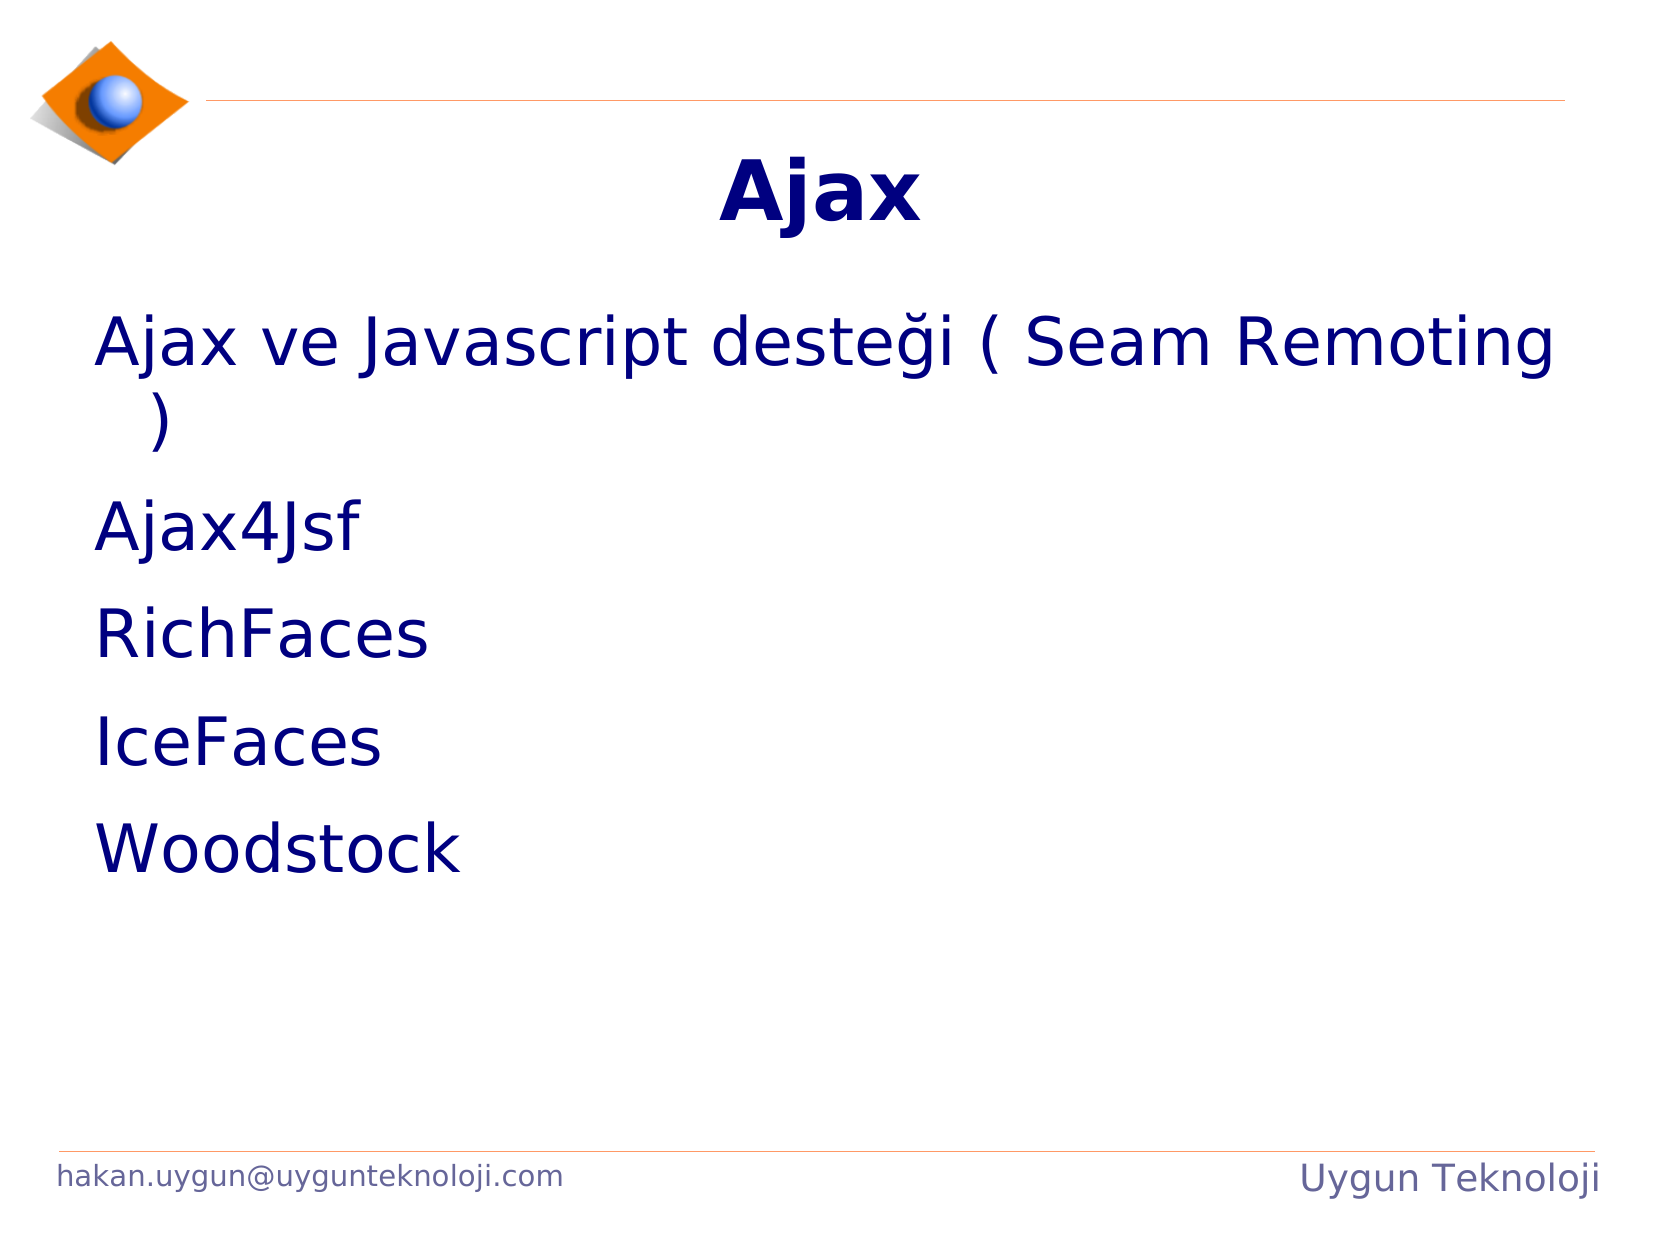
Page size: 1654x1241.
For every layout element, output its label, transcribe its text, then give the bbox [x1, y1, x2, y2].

title Ajax [76, 95, 1565, 288]
picture [29, 29, 191, 178]
list Ajax ve Javascript desteği ( Seam Remoting ) Ajax4Jsf RichFaces IceFaces Woodstock [76, 303, 1565, 1108]
